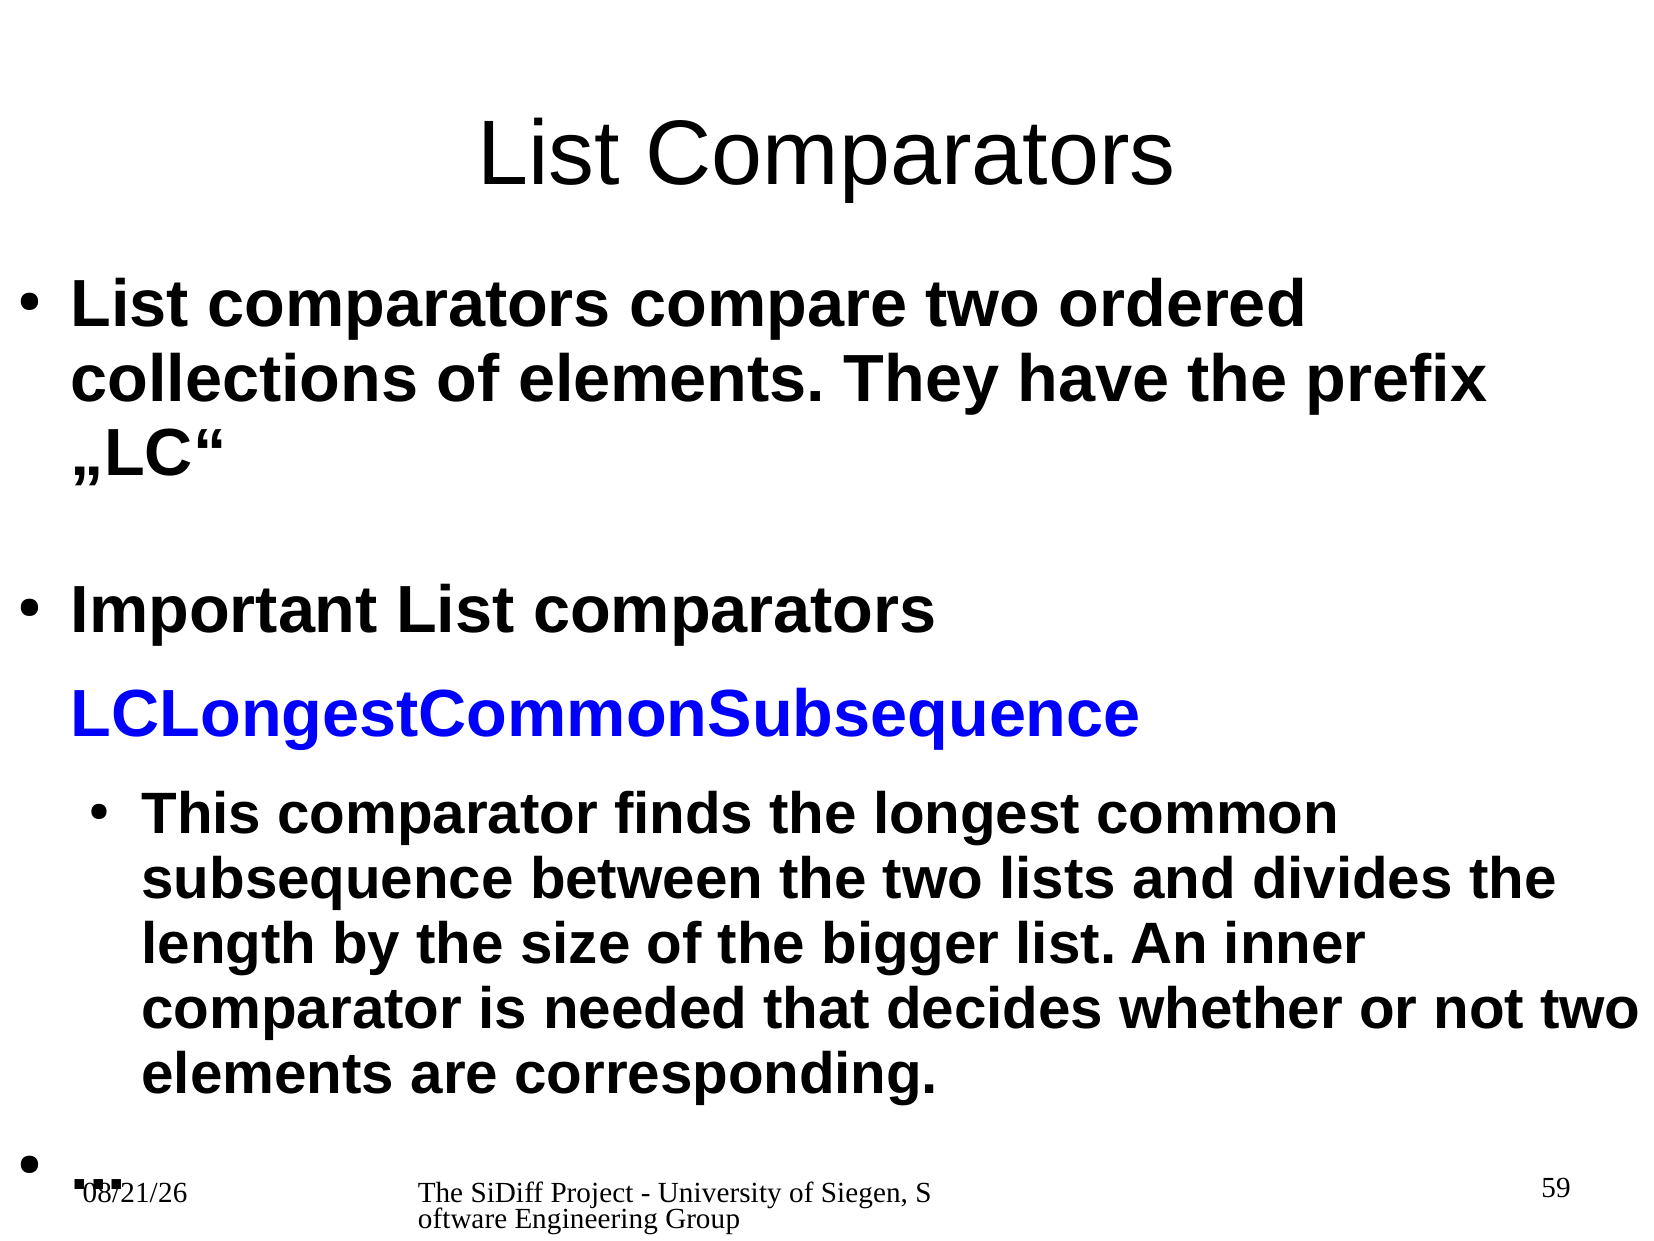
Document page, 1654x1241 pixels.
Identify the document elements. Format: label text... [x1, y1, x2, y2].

list List comparators compare two ordered collections of elements. They have the prefix „LC“ Important List comparators LCLongestCommonSubsequence This comparator finds the longest common subsequence between the two lists and divides the length by the size of the bigger list. An inner comparator is needed that decides whether or not two elements are corresponding. ... [0, 265, 1654, 1241]
title List Comparators [82, 49, 1571, 257]
